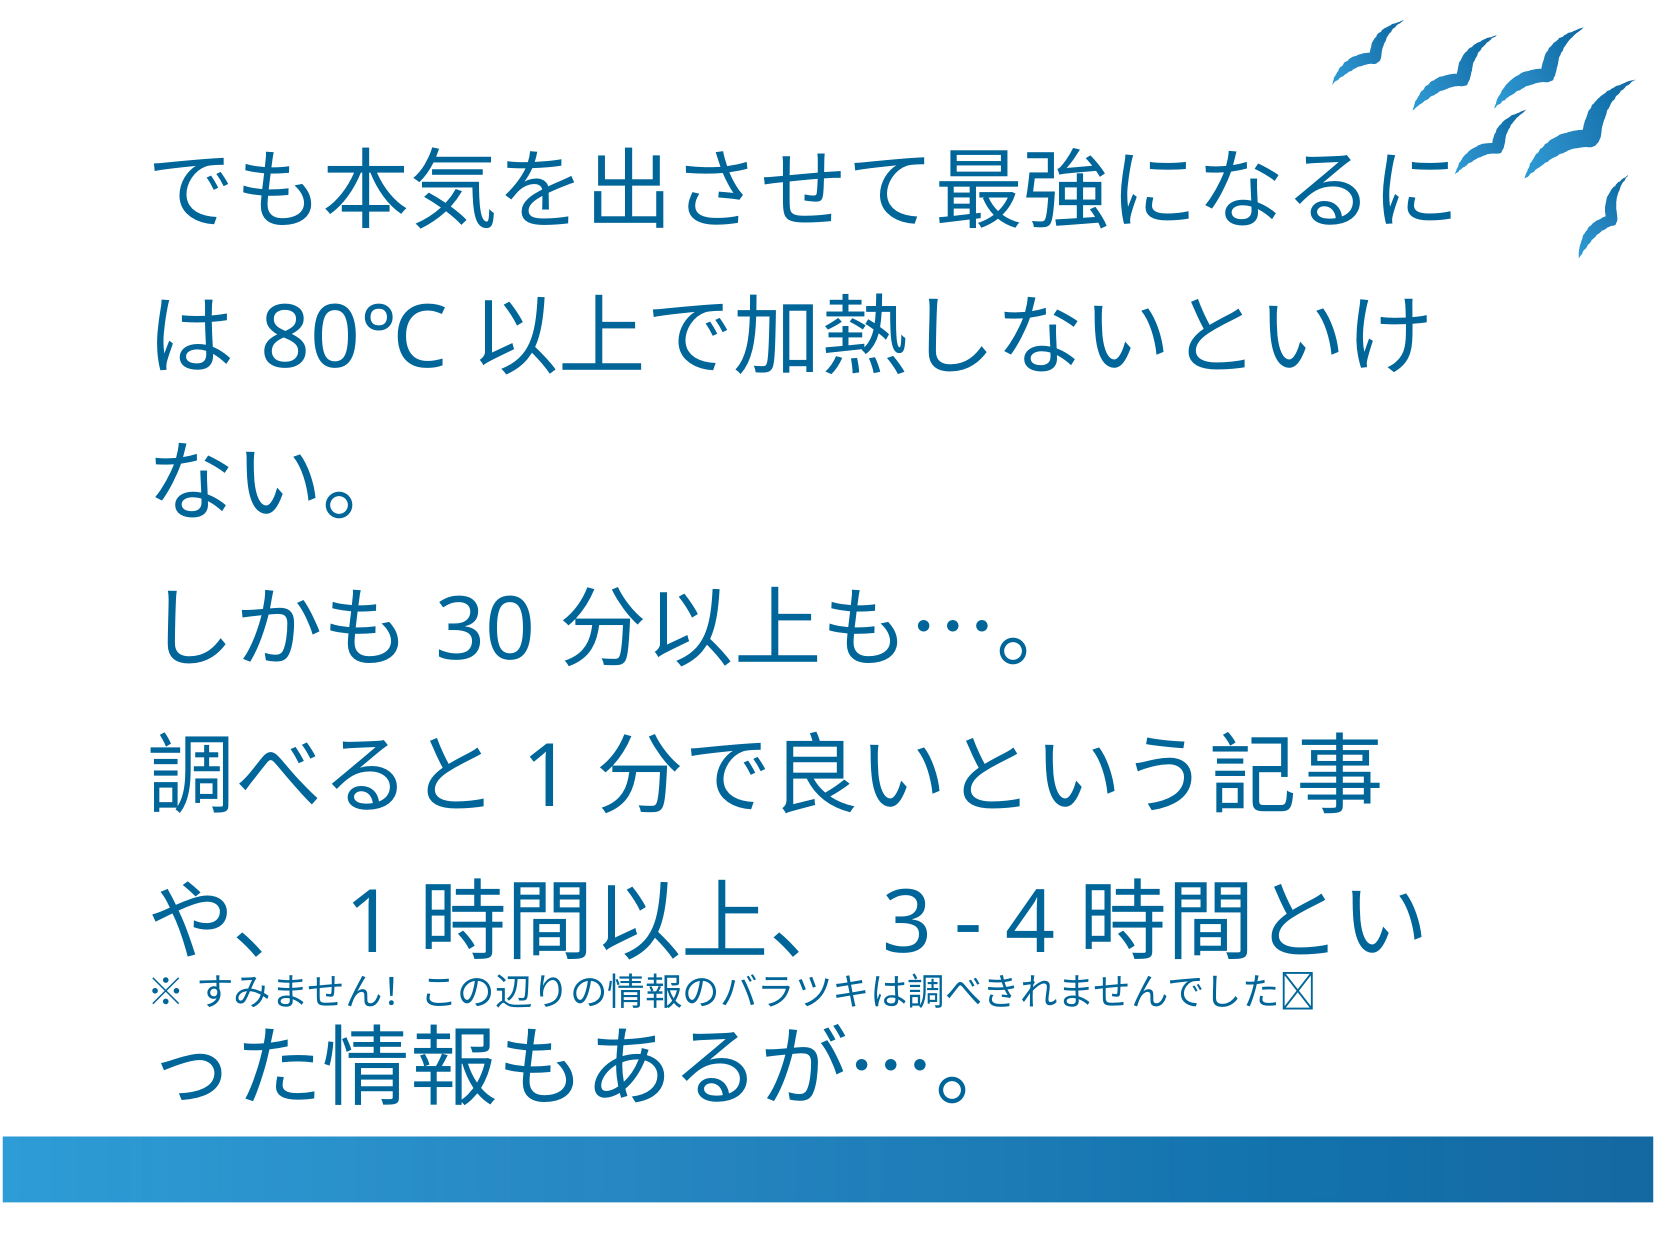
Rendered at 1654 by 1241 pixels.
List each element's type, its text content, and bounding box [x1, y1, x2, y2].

title でも本気を出させて最強になるには80℃以上で加熱しないといけない。 しかも30分以上も…。 調べると1分で良いという記事や、1時間以上、3 - 4時間といった情報もあるが…。 [147, 310, 1506, 915]
picture [0, 0, 1654, 1241]
title ※すみません！この辺りの情報のバラツキは調べきれませんでした🙇 [147, 944, 1329, 1034]
